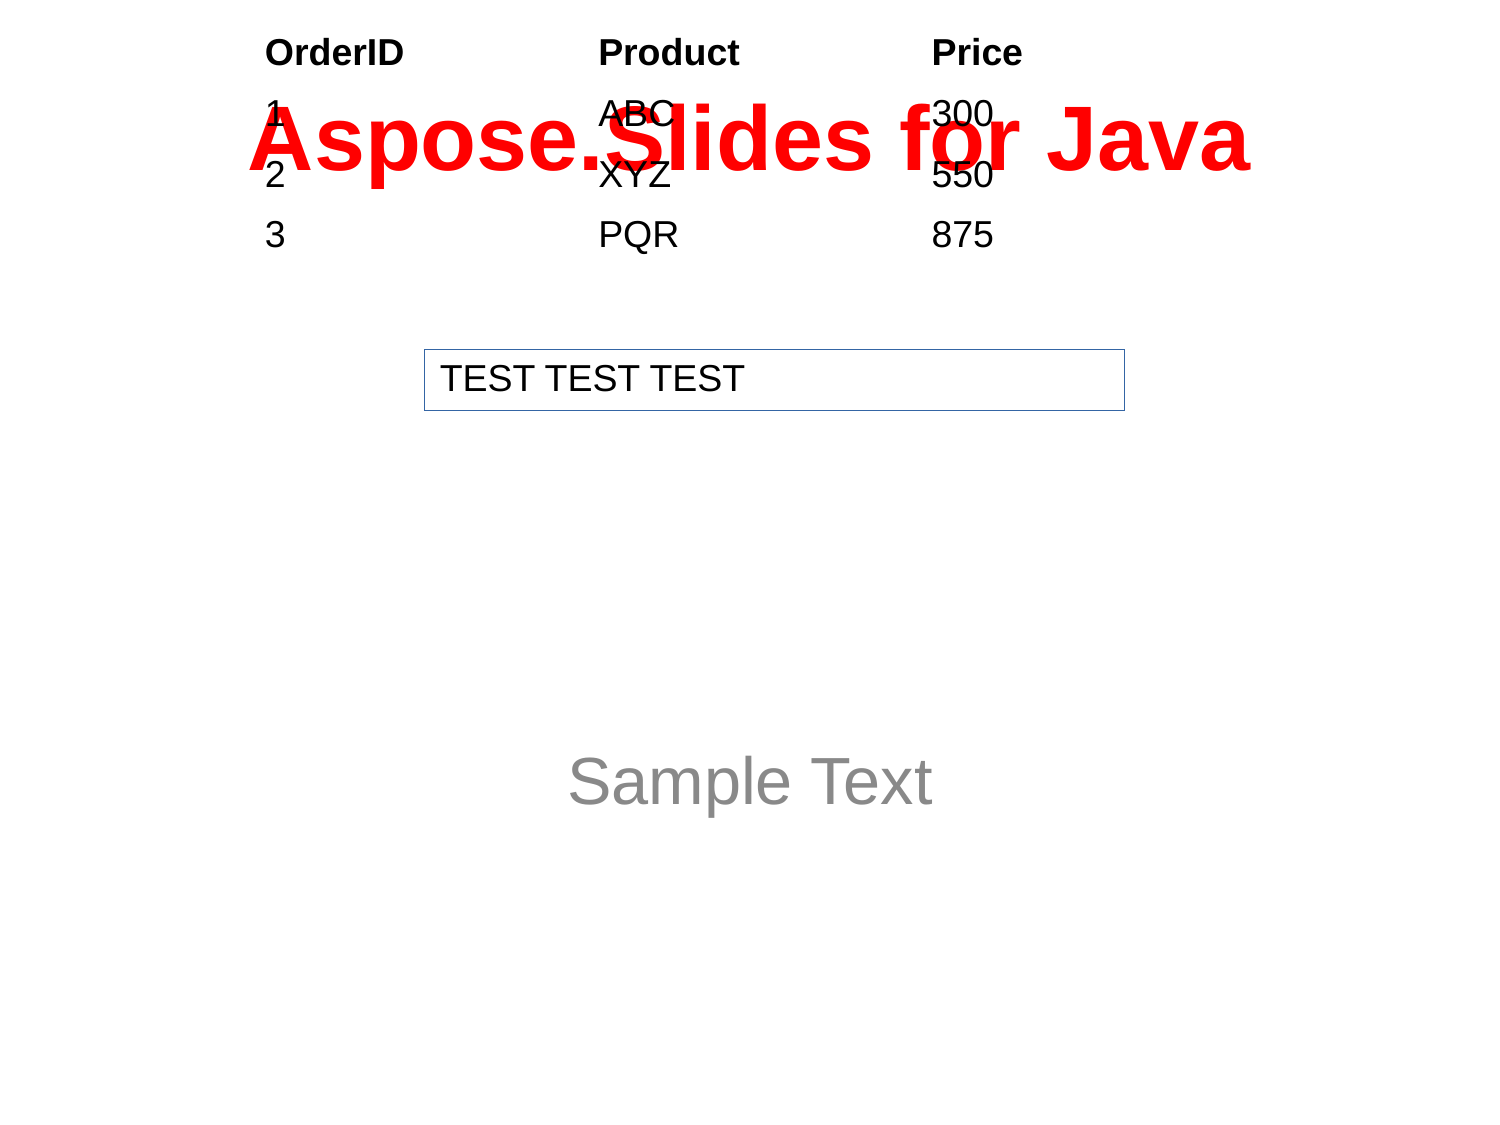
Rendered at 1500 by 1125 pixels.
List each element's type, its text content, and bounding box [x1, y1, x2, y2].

table_cell 875 [917, 206, 1250, 267]
title Aspose.Slides for Java [112, 537, 1388, 779]
table_cell PQR [583, 206, 917, 267]
table_cell 3 [250, 206, 583, 267]
text_box TEST TEST TEST [424, 349, 1125, 411]
table_header OrderID [250, 24, 583, 85]
table_cell 300 [917, 85, 1250, 146]
table_cell 1 [250, 85, 583, 146]
table_header Price [917, 24, 1250, 85]
table_cell XYZ [583, 146, 917, 206]
table_cell ABC [583, 85, 917, 146]
table_header Product [583, 24, 917, 85]
table_cell 2 [250, 146, 583, 206]
table_cell 550 [917, 146, 1250, 206]
subtitle Sample Text [225, 762, 1275, 1050]
